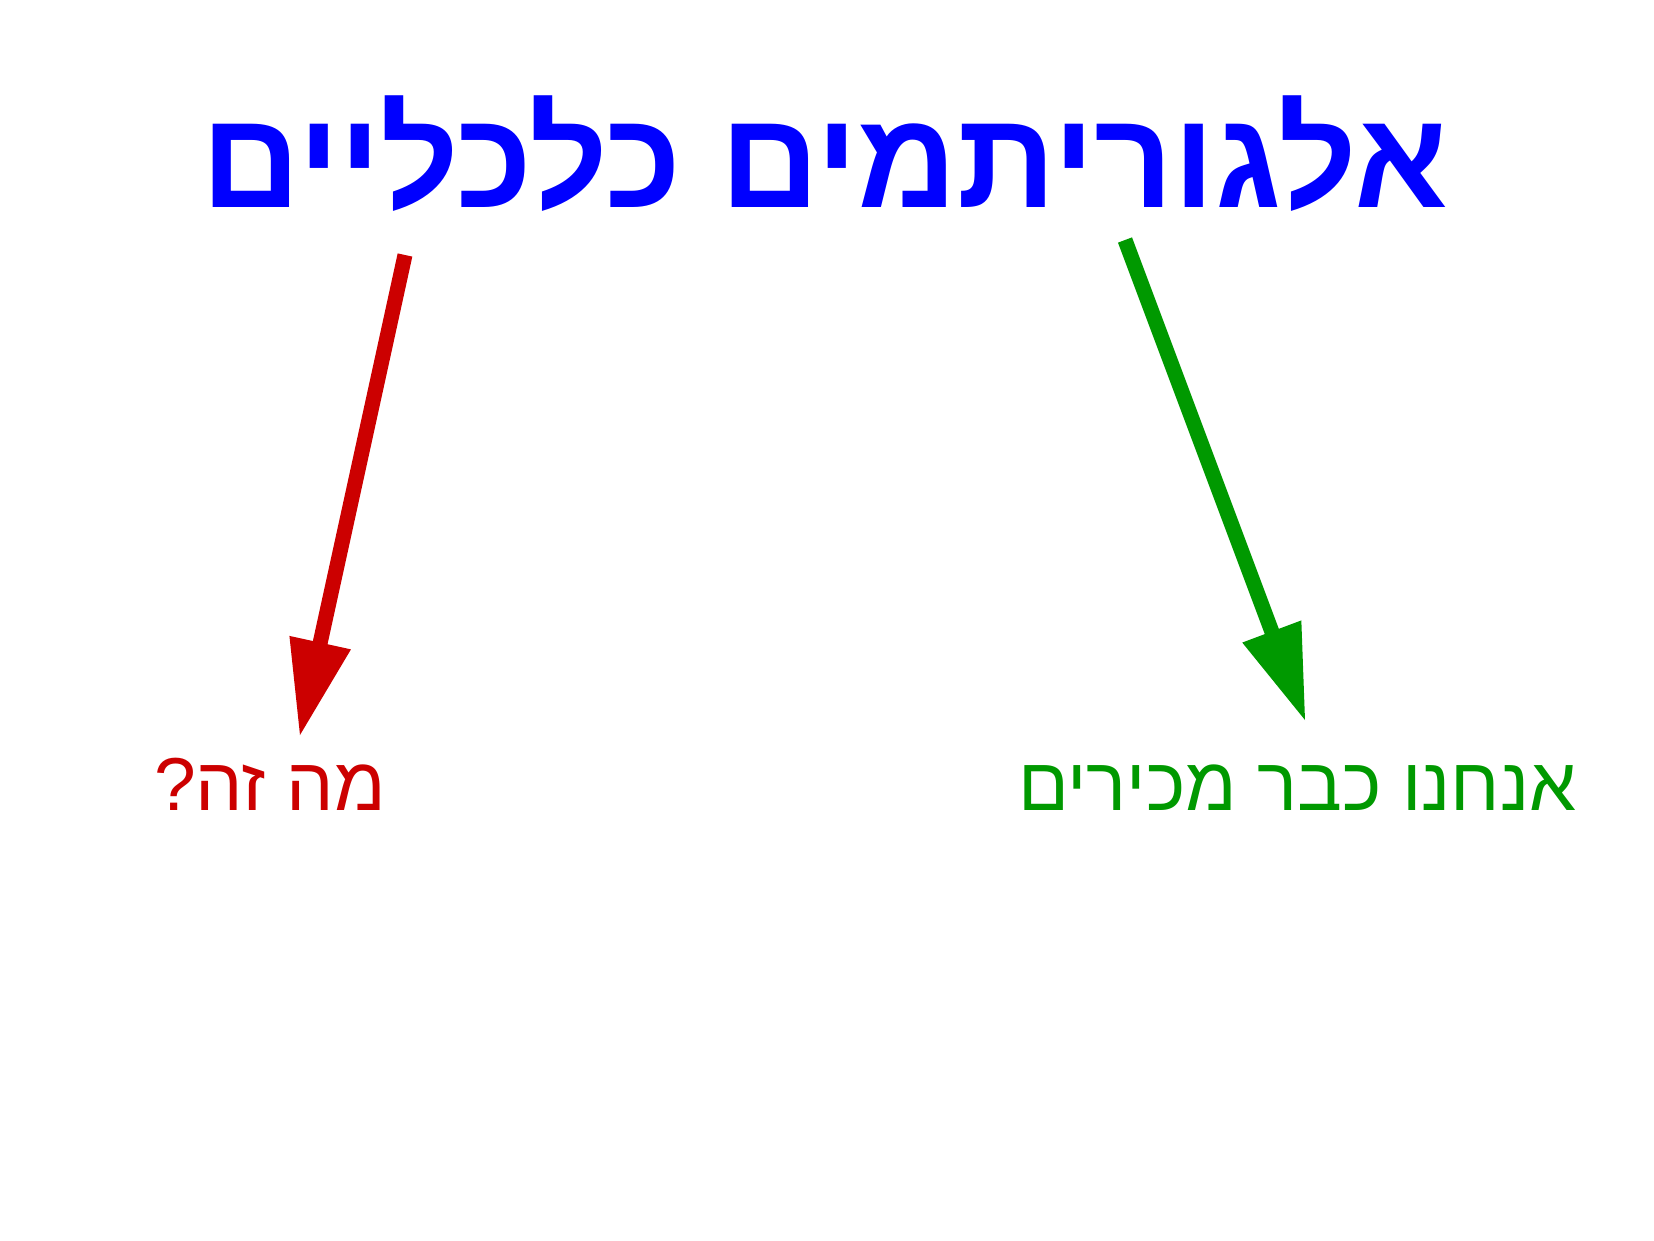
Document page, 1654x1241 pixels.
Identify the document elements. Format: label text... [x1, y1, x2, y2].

title אלגוריתמים כלכליים [30, 35, 1621, 286]
text_box אנחנו כבר מכירים [990, 735, 1606, 838]
text_box מה זה? [120, 735, 421, 838]
